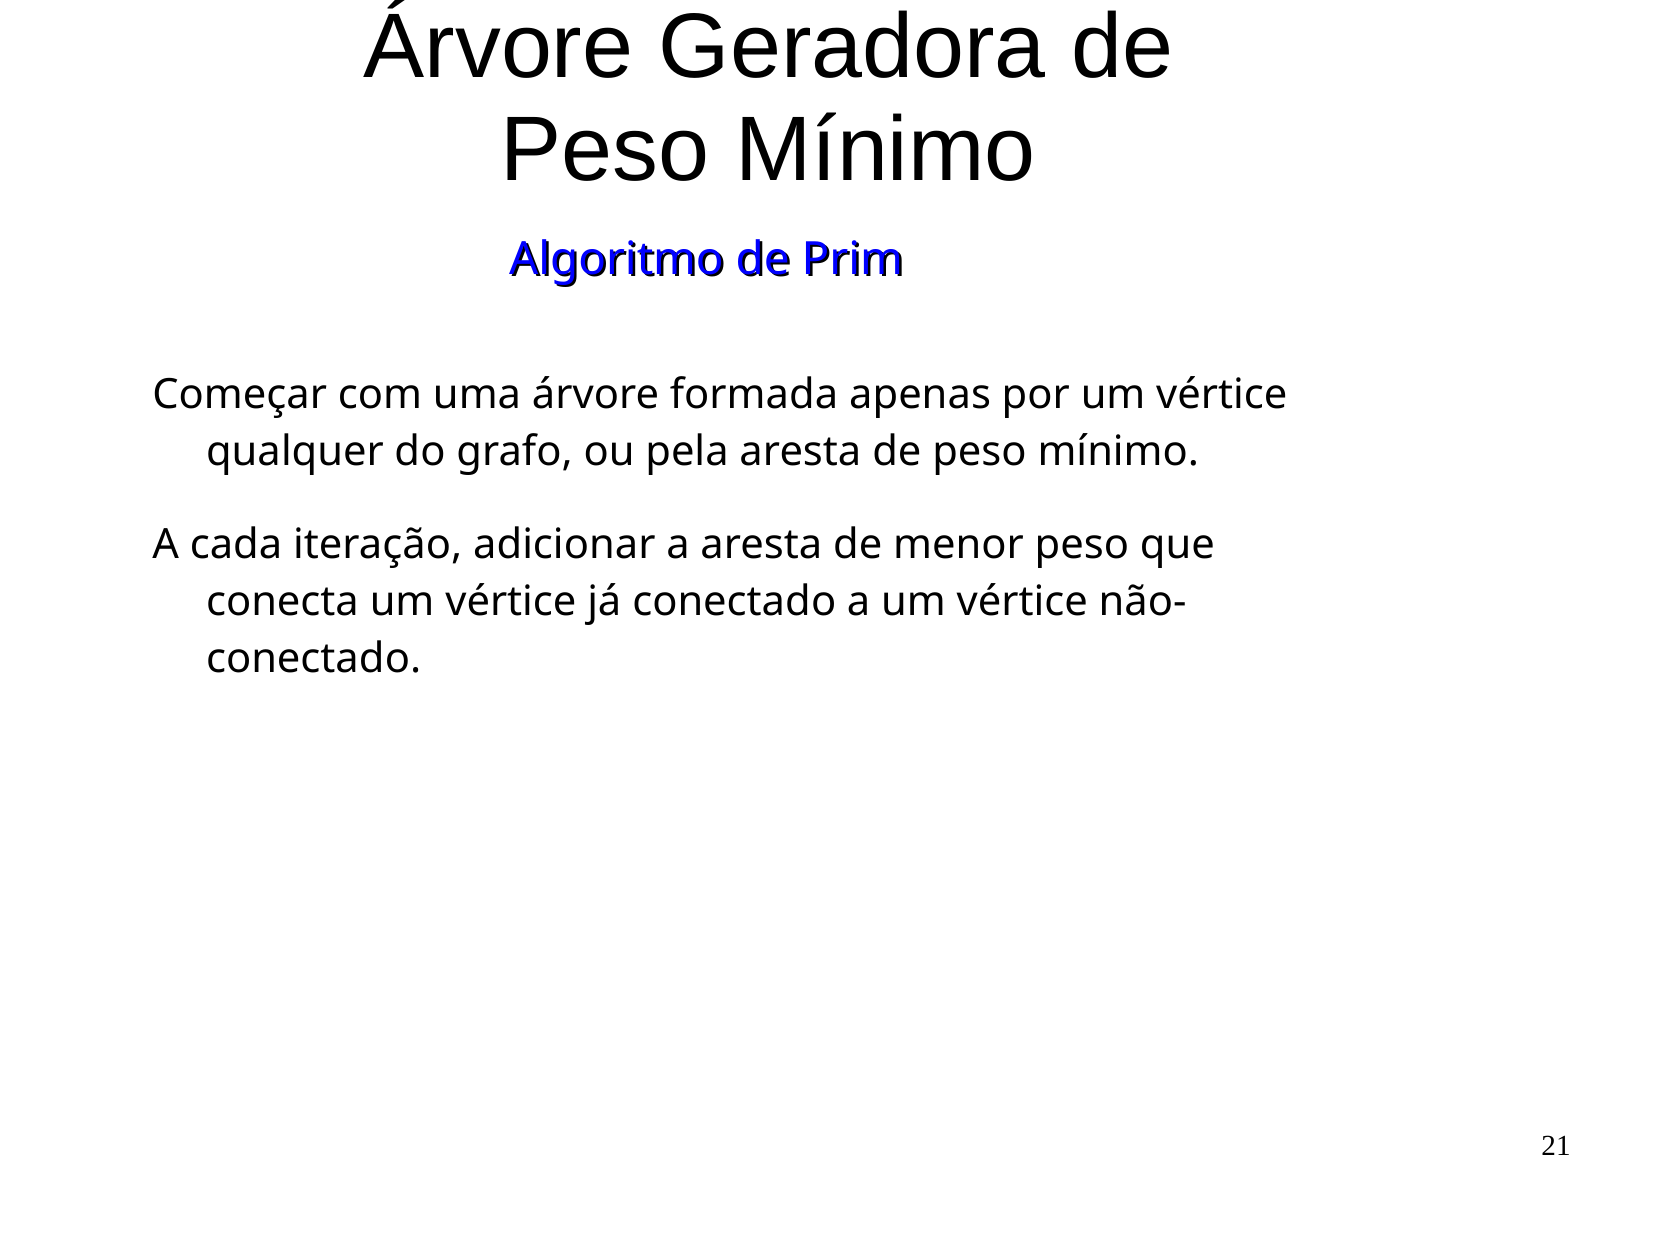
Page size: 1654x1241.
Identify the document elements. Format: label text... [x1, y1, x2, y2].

title Árvore Geradora de Peso Mínimo [237, 0, 1300, 208]
text_box Começar com uma árvore formada apenas por um vértice qualquer do grafo, ou pela aresta de peso mínimo. [137, 350, 1363, 488]
text_box A cada iteração, adicionar a aresta de menor peso que conecta um vértice já conectado a um vértice não-conectado. [137, 500, 1363, 651]
text_box Algoritmo de Prim [187, 217, 1226, 296]
